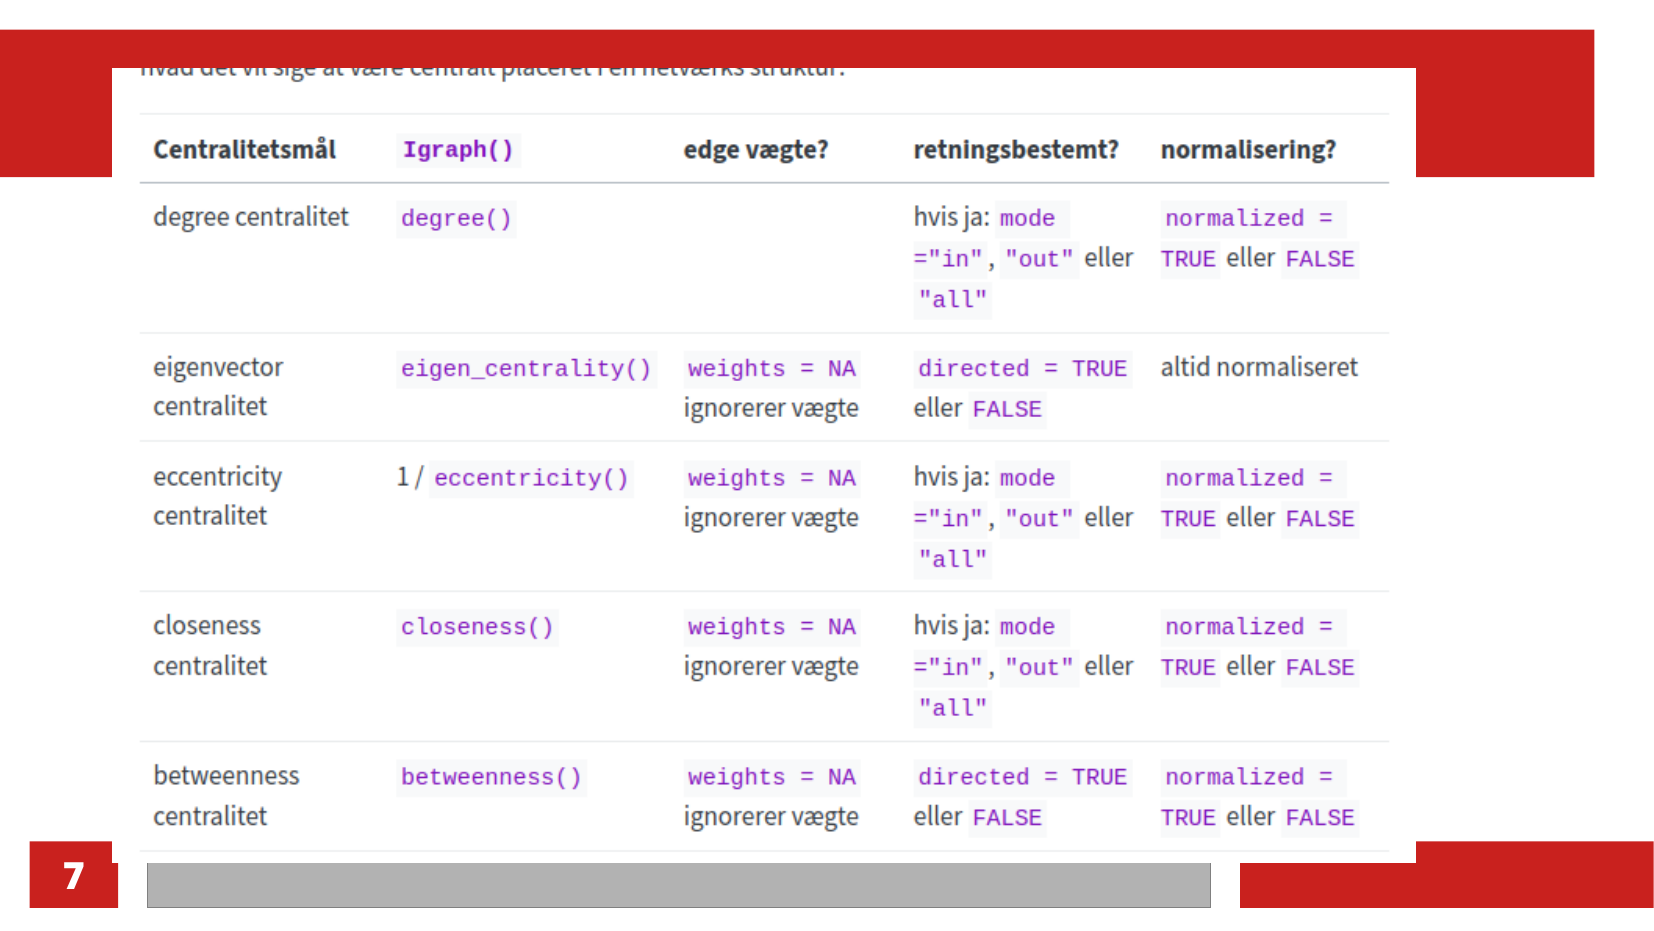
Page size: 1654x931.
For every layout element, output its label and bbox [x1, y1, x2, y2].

picture [112, 68, 1416, 863]
